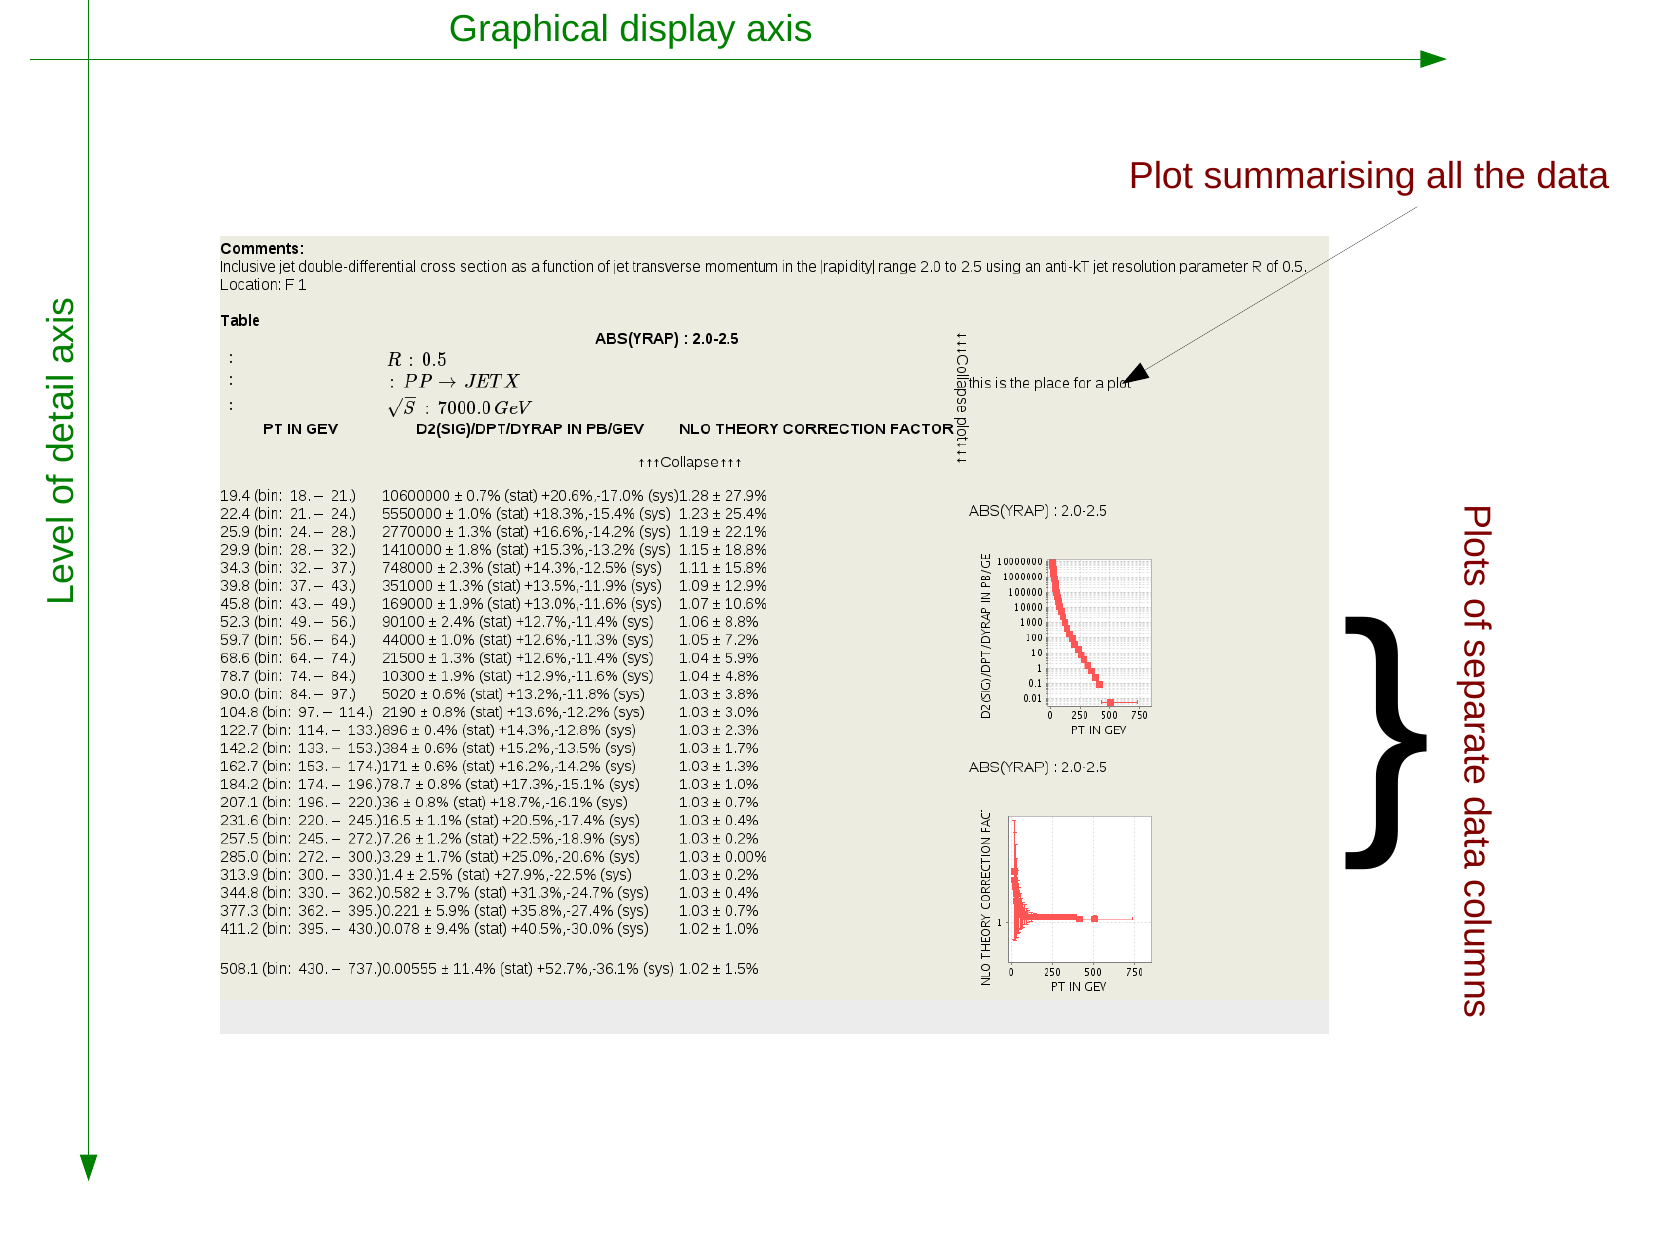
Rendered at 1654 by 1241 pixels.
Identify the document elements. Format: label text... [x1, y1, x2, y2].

text_box } [1326, 561, 1447, 879]
text_box Plots of separate data columns [1449, 489, 1506, 1034]
text_box Graphical display axis [434, 0, 827, 60]
text_box Level of detail axis [31, 282, 89, 621]
text_box Plot summarising all the data [1113, 147, 1625, 205]
picture [220, 236, 1329, 1034]
